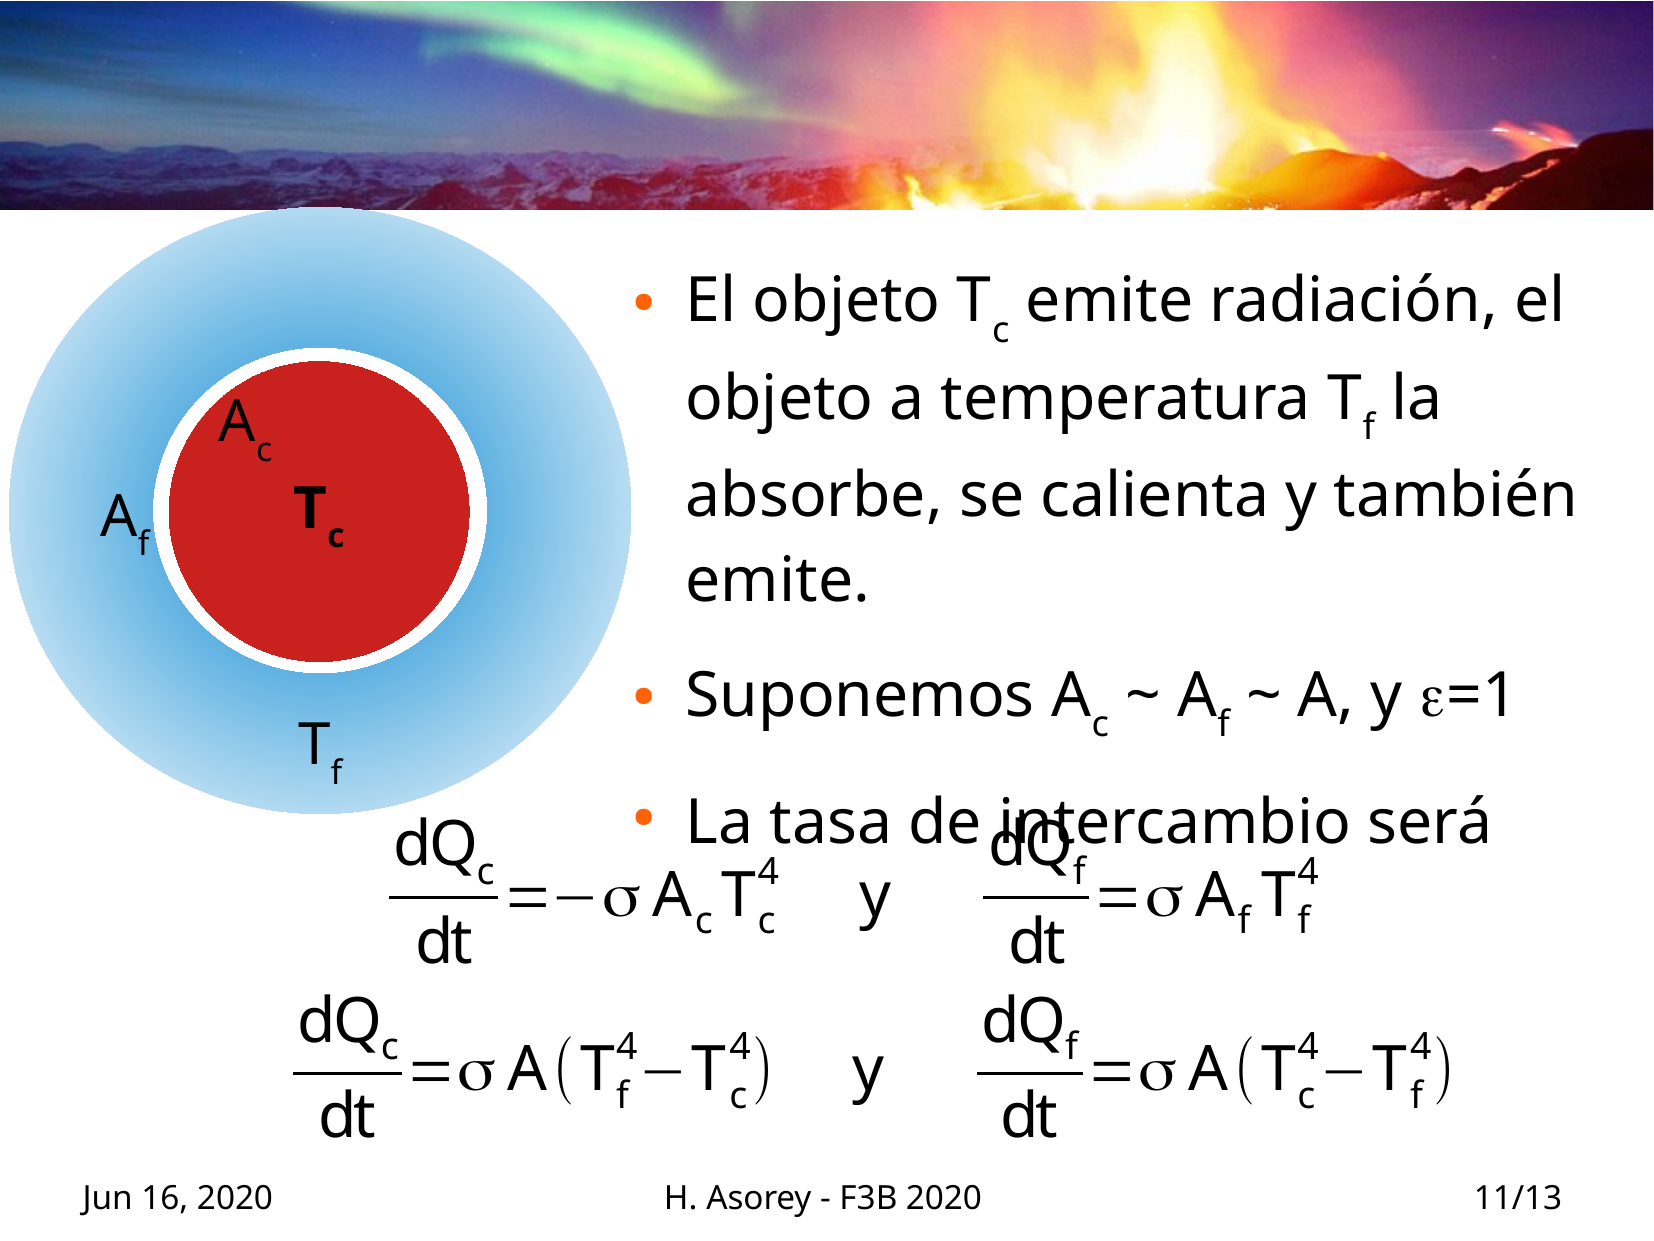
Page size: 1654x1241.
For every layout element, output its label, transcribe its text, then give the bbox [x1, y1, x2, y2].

text_box Tc [169, 361, 470, 662]
text_box Af [85, 466, 163, 566]
list El objeto Tc emite radiación, el objeto a temperatura Tf la absorbe, se calienta y también emite. Suponemos Ac ~ Af ~ A, y e=1 La tasa de intercambio será [615, 255, 1606, 1156]
text_box Tf [9, 207, 632, 812]
text_box Ac [204, 372, 286, 471]
picture [0, 1, 1654, 210]
chart [283, 806, 1461, 1154]
